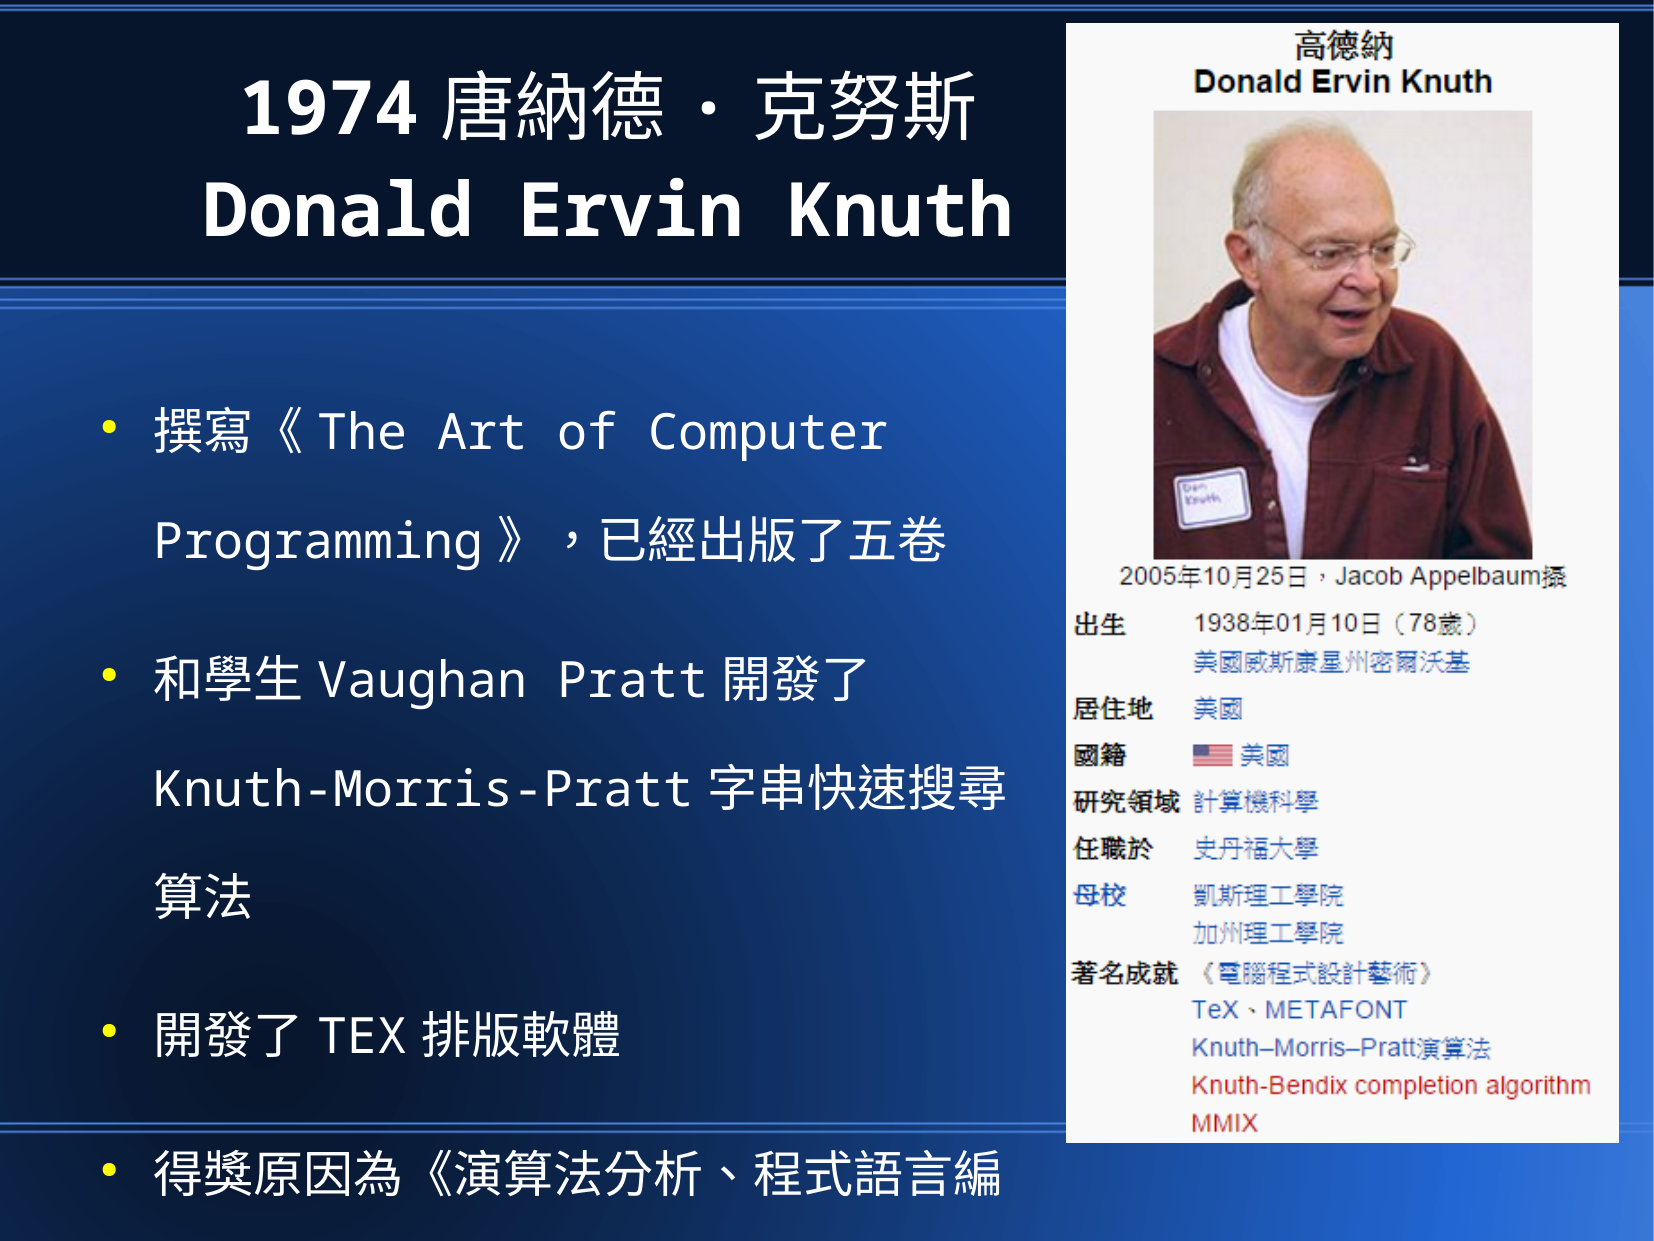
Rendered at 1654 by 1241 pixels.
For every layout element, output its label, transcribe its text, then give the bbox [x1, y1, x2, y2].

list 撰寫《The Art of Computer Programming》，已經出版了五卷 和學生Vaughan Pratt開發了 Knuth-Morris-Pratt字串快速搜尋算法 開發了TEX排版軟體 得獎原因為《演算法分析、程式語言編譯器》上的貢獻。 [82, 355, 1052, 1170]
title 1974唐納德·克努斯 Donald Ervin Knuth [82, 32, 1066, 273]
picture [0, 0, 1654, 1241]
